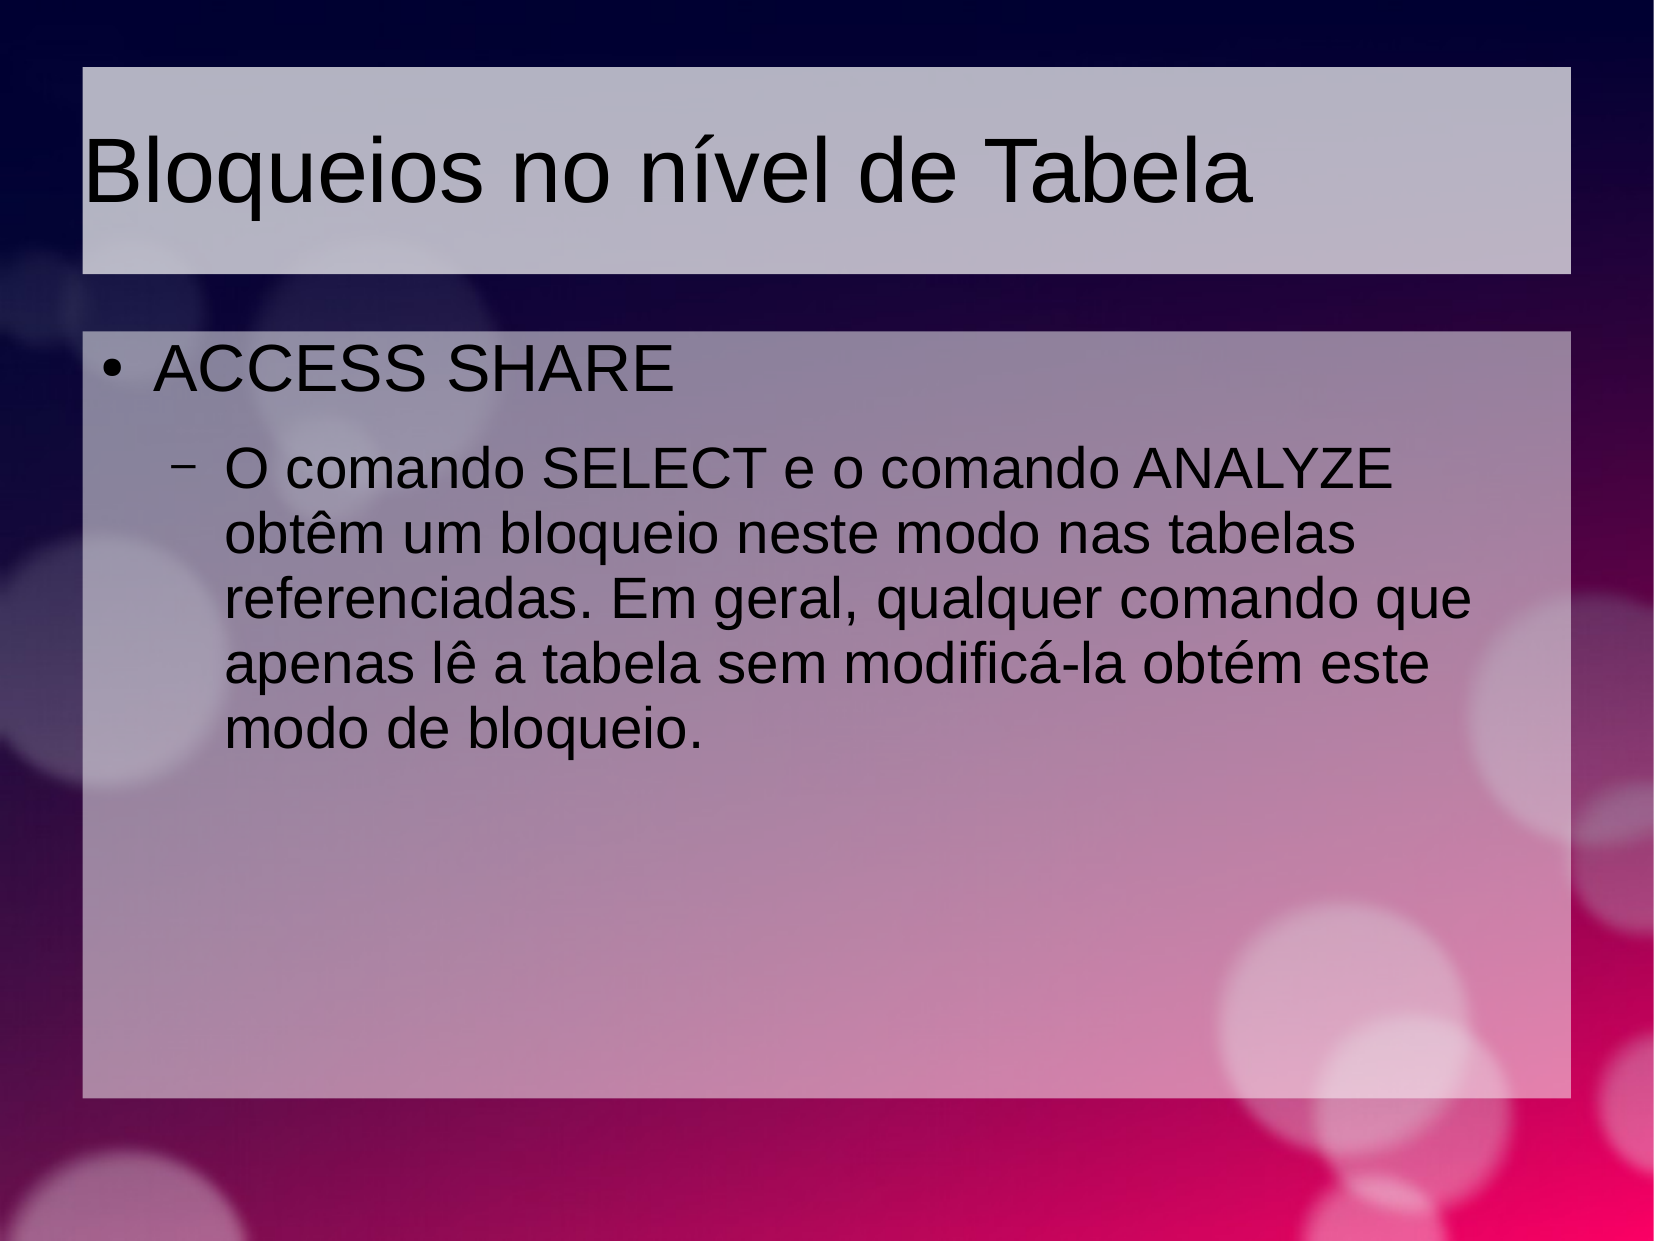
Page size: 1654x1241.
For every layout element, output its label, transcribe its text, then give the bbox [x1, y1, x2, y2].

list ACCESS SHARE O comando SELECT e o comando ANALYZE obtêm um bloqueio neste modo nas tabelas referenciadas. Em geral, qualquer comando que apenas lê a tabela sem modificá-la obtém este modo de bloqueio. [82, 331, 1571, 1099]
title Bloqueios no nível de Tabela [82, 67, 1571, 275]
picture [0, 0, 1654, 1241]
